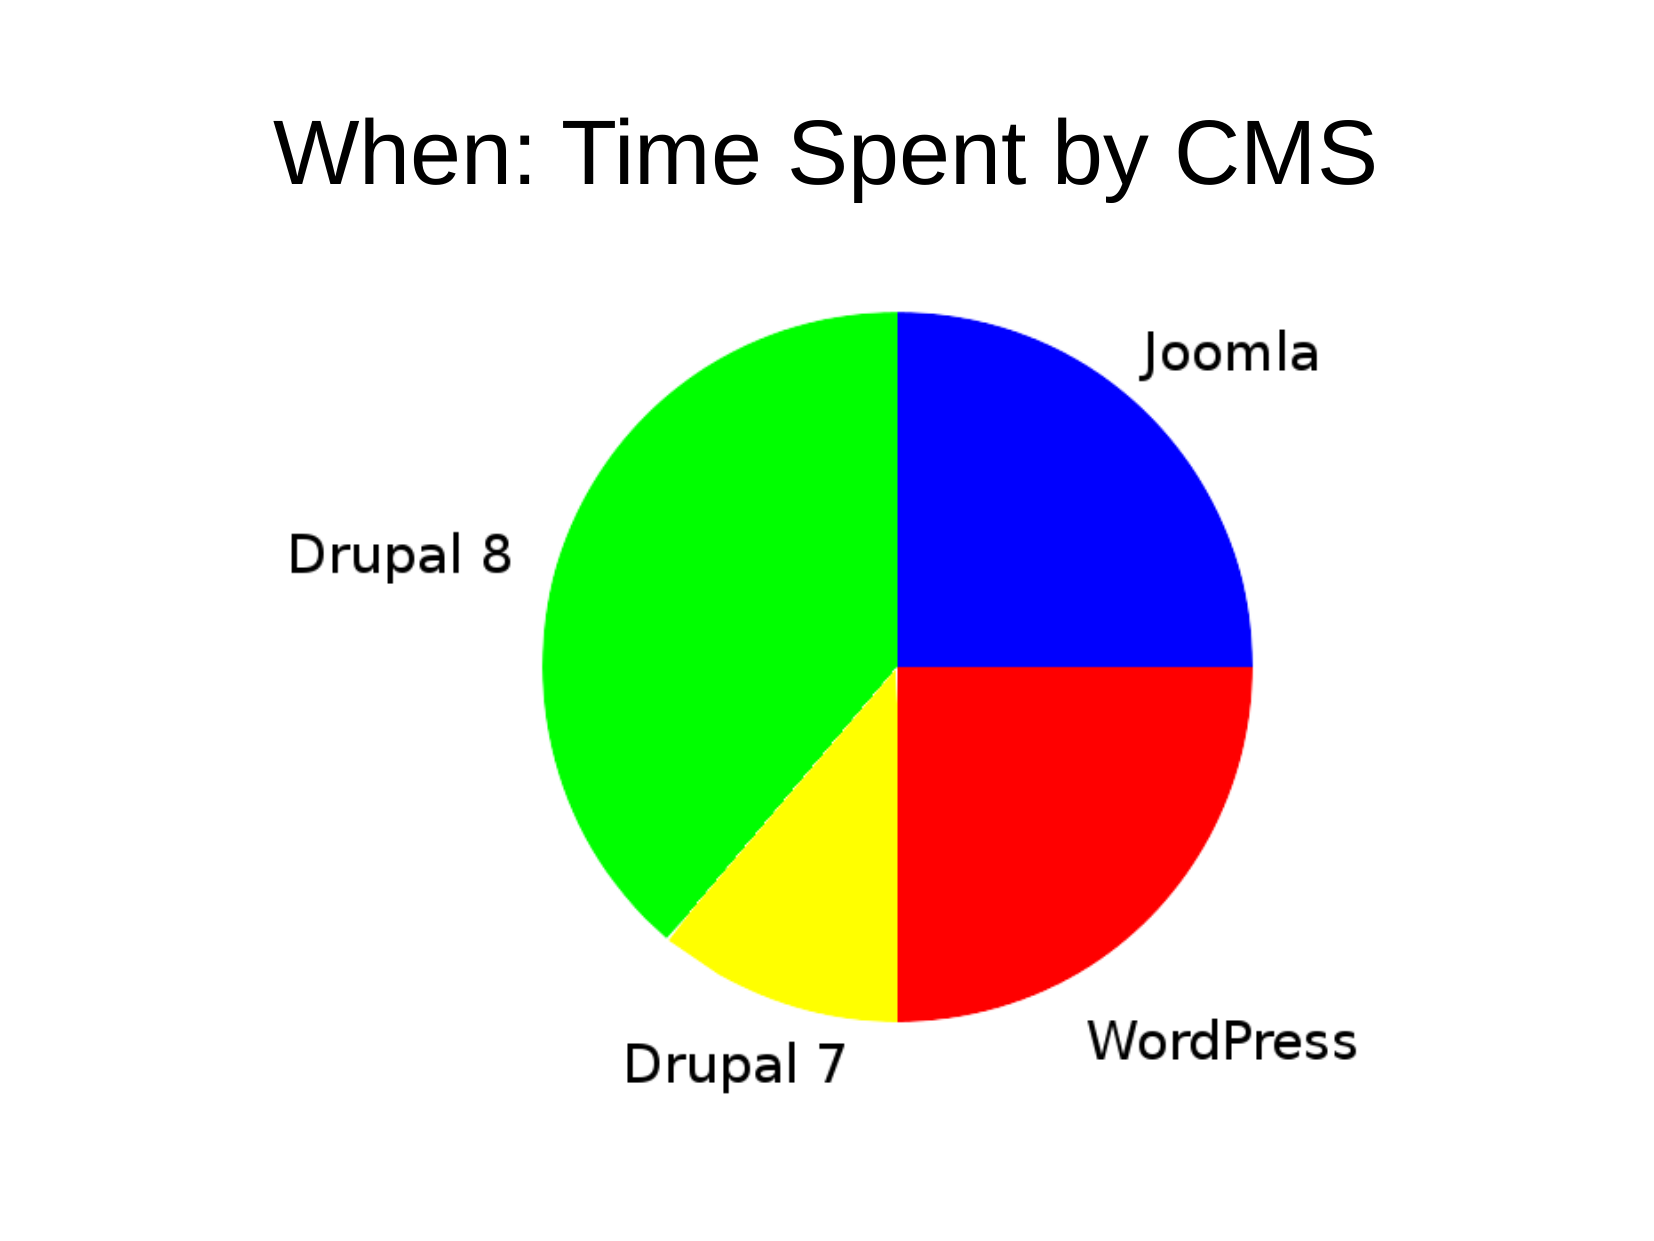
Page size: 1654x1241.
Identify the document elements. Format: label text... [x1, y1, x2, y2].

picture [237, 227, 1438, 1171]
title When: Time Spent by CMS [82, 49, 1571, 257]
